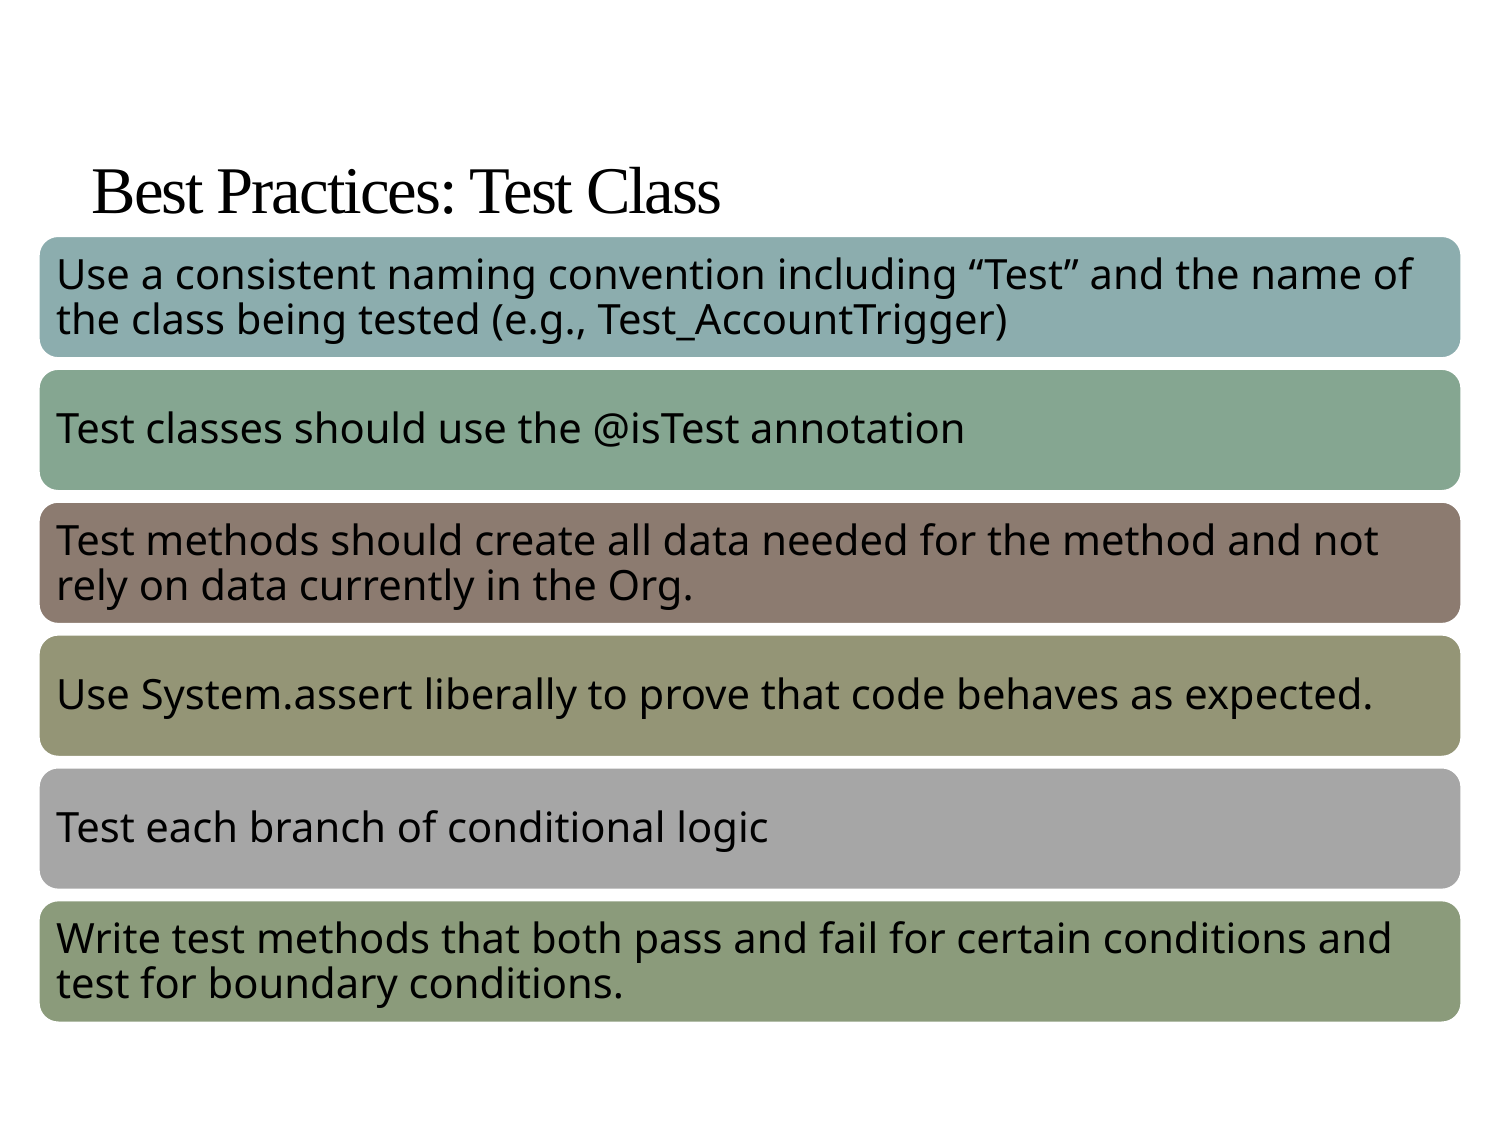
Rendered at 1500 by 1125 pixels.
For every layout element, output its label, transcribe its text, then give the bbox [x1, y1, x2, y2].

text_box Test classes should use the @isTest annotation [37, 367, 1463, 493]
title Best Practices: Test Class [76, 137, 1427, 238]
text_box Test methods should create all data needed for the method and not rely on data currently in the Org. [37, 500, 1463, 626]
text_box Test each branch of conditional logic [37, 766, 1463, 891]
text_box Use System.assert liberally to prove that code behaves as expected. [37, 633, 1463, 758]
text_box Write test methods that both pass and fail for certain conditions and test for boundary conditions. [37, 899, 1463, 1024]
text_box Use a consistent naming convention including “Test” and the name of the class being tested (e.g., Test_AccountTrigger) [37, 234, 1463, 360]
